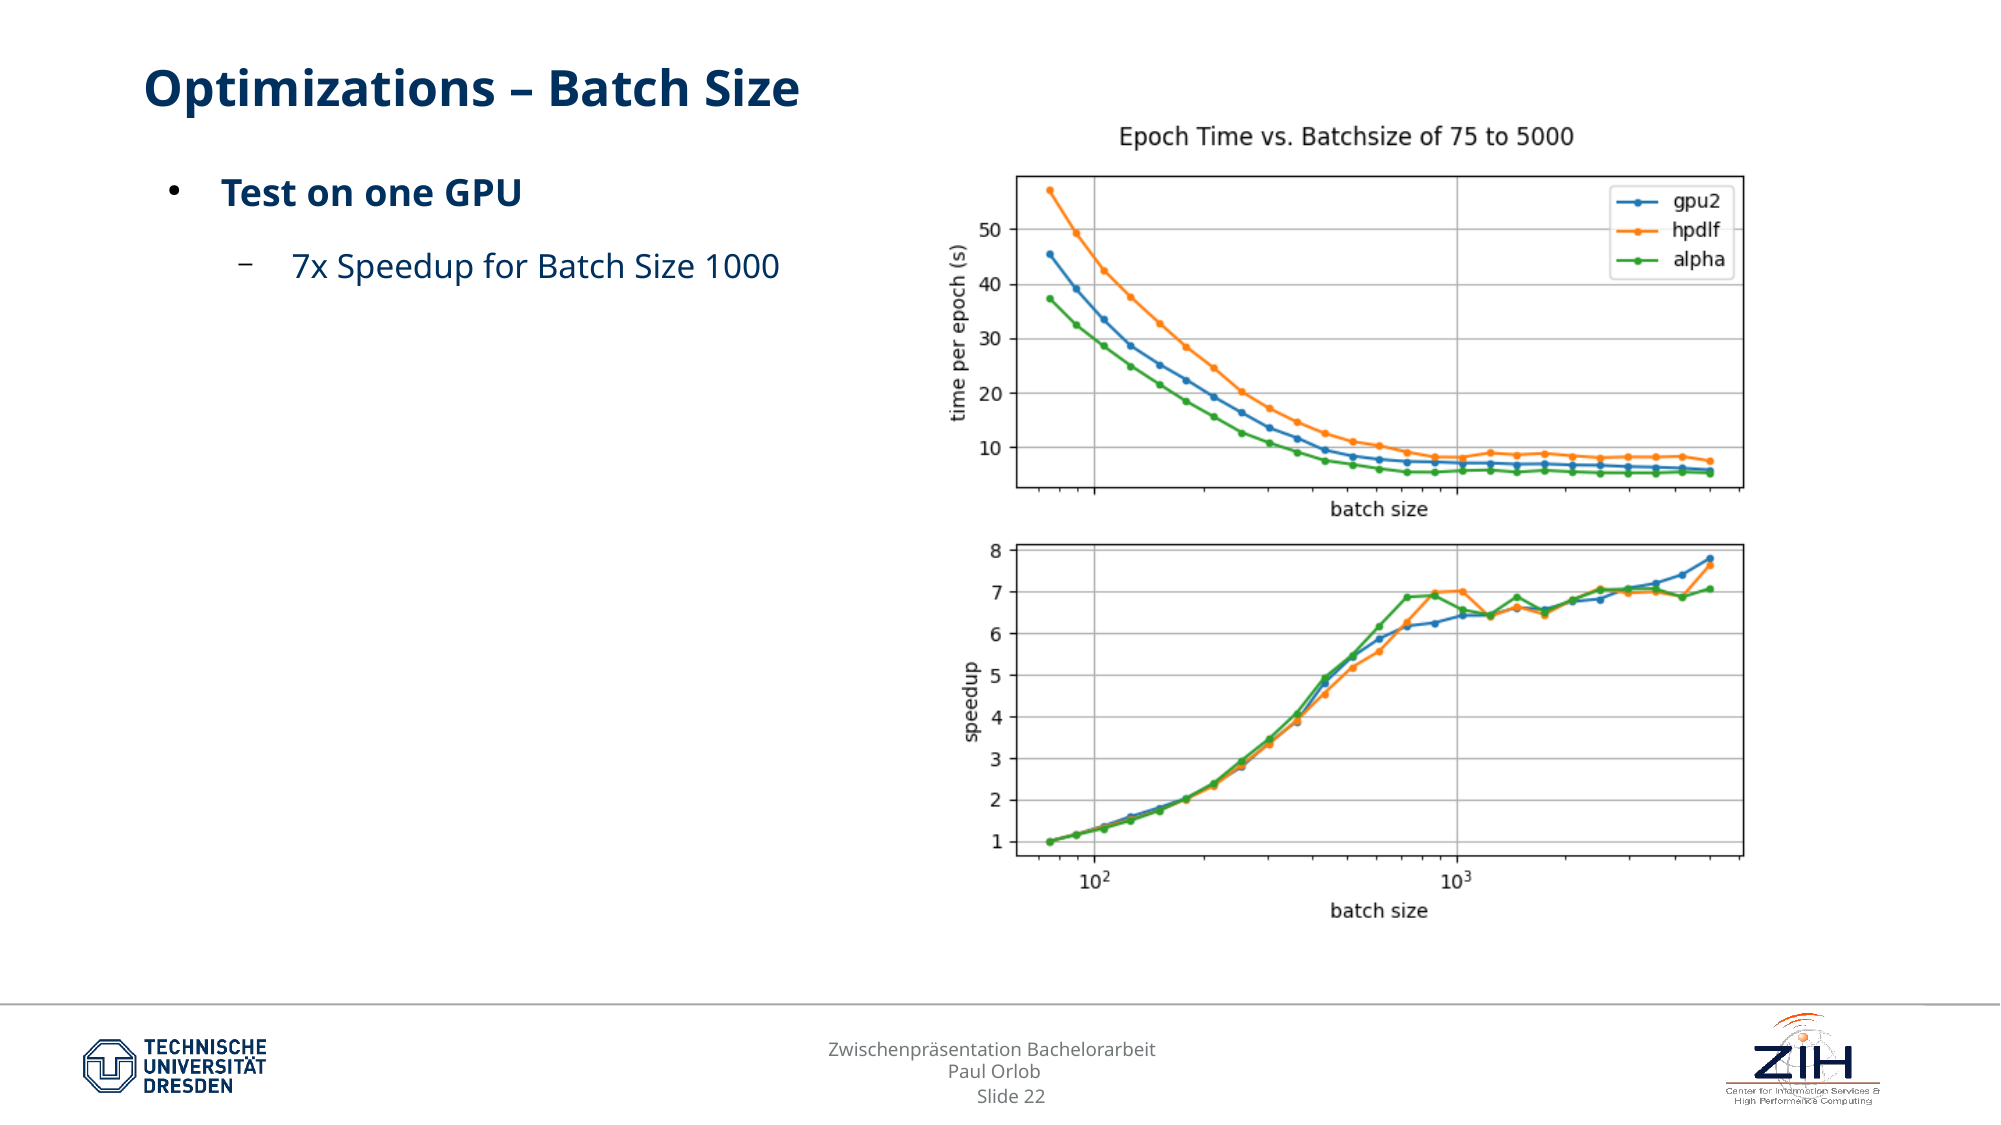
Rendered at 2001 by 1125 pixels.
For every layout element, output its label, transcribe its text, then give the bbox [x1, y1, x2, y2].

title Optimizations – Batch Size [143, 56, 1880, 169]
list Test on one GPU 7x Speedup for Batch Size 1000 [150, 169, 937, 882]
picture [937, 112, 1757, 937]
picture [83, 1039, 266, 1093]
picture [1726, 1013, 1880, 1105]
